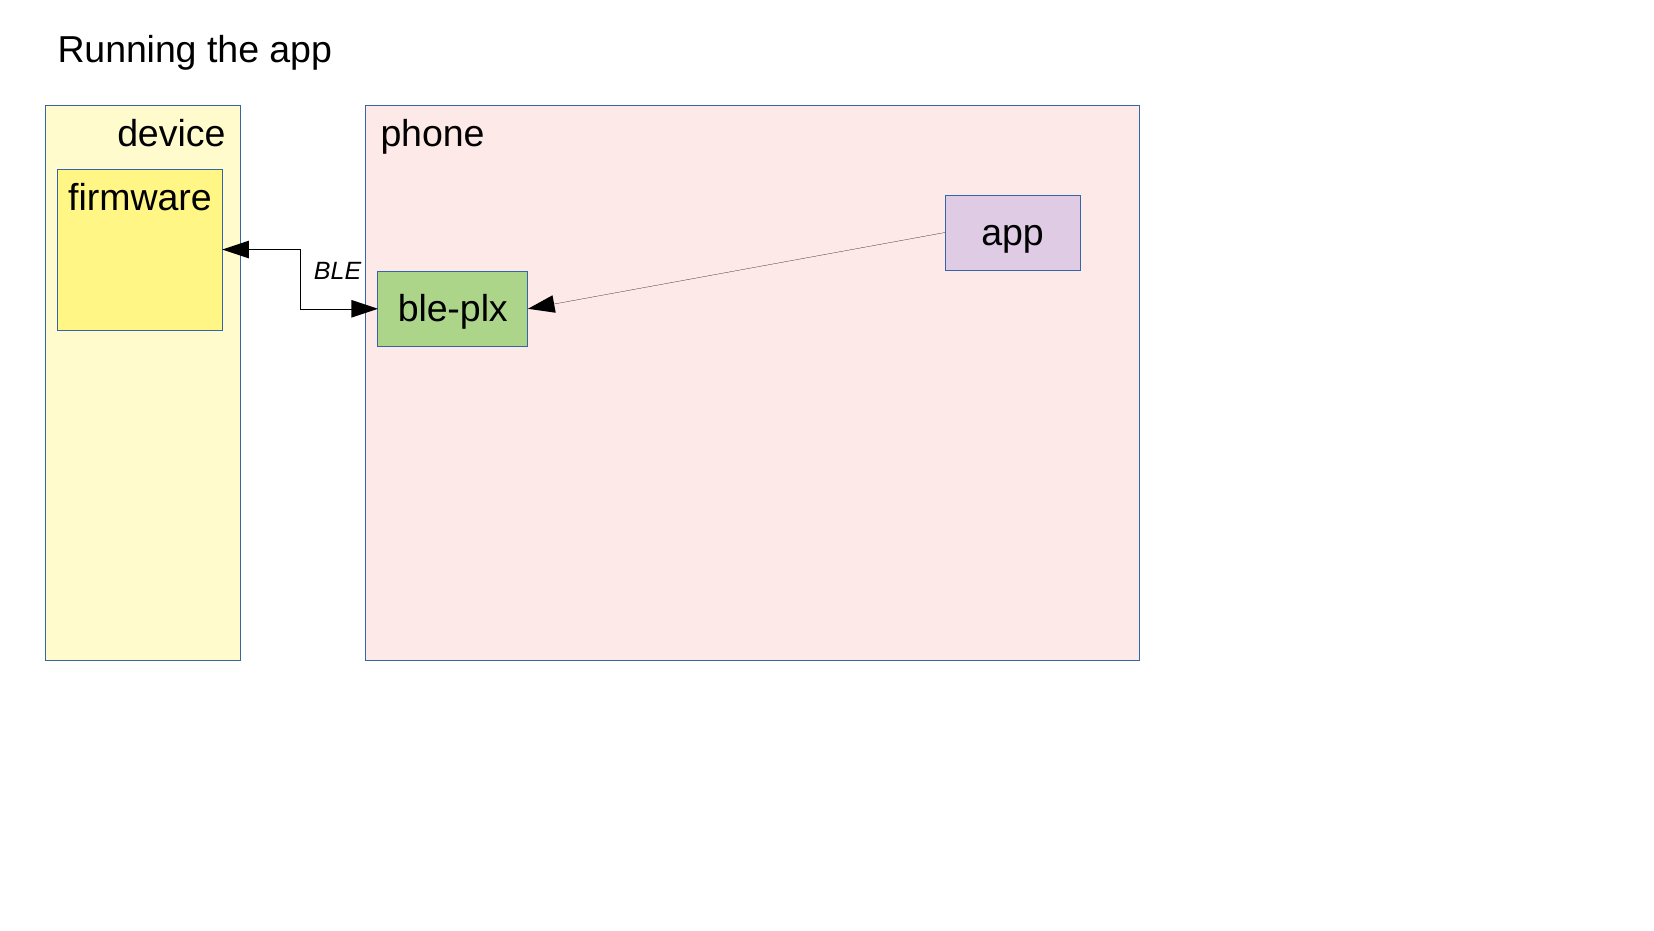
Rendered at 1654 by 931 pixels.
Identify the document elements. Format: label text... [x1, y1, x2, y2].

text_box phone [365, 105, 1140, 661]
text_box Running the app [42, 21, 601, 79]
text_box ble-plx [377, 271, 528, 347]
text_box firmware [57, 169, 223, 331]
text_box device [45, 105, 241, 661]
text_box app [945, 195, 1081, 271]
